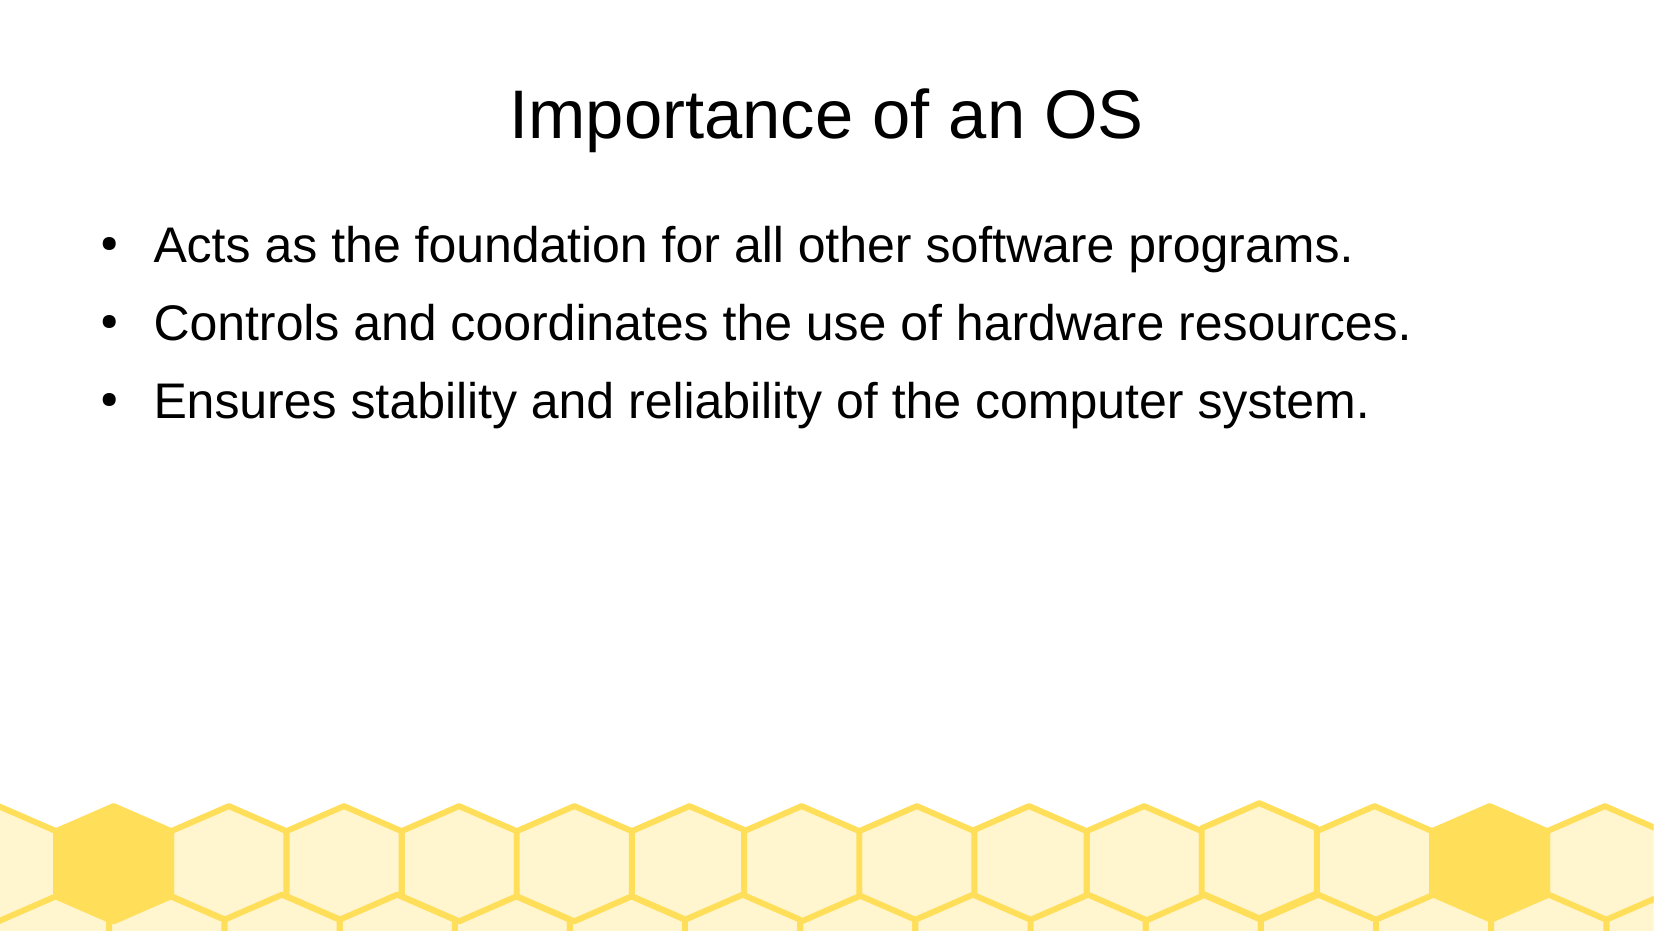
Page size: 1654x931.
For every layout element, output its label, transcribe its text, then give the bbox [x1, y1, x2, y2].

title Importance of an OS [82, 37, 1571, 193]
list Acts as the foundation for all other software programs. Controls and coordinates the use of hardware resources. Ensures stability and reliability of the computer system. [82, 217, 1571, 758]
